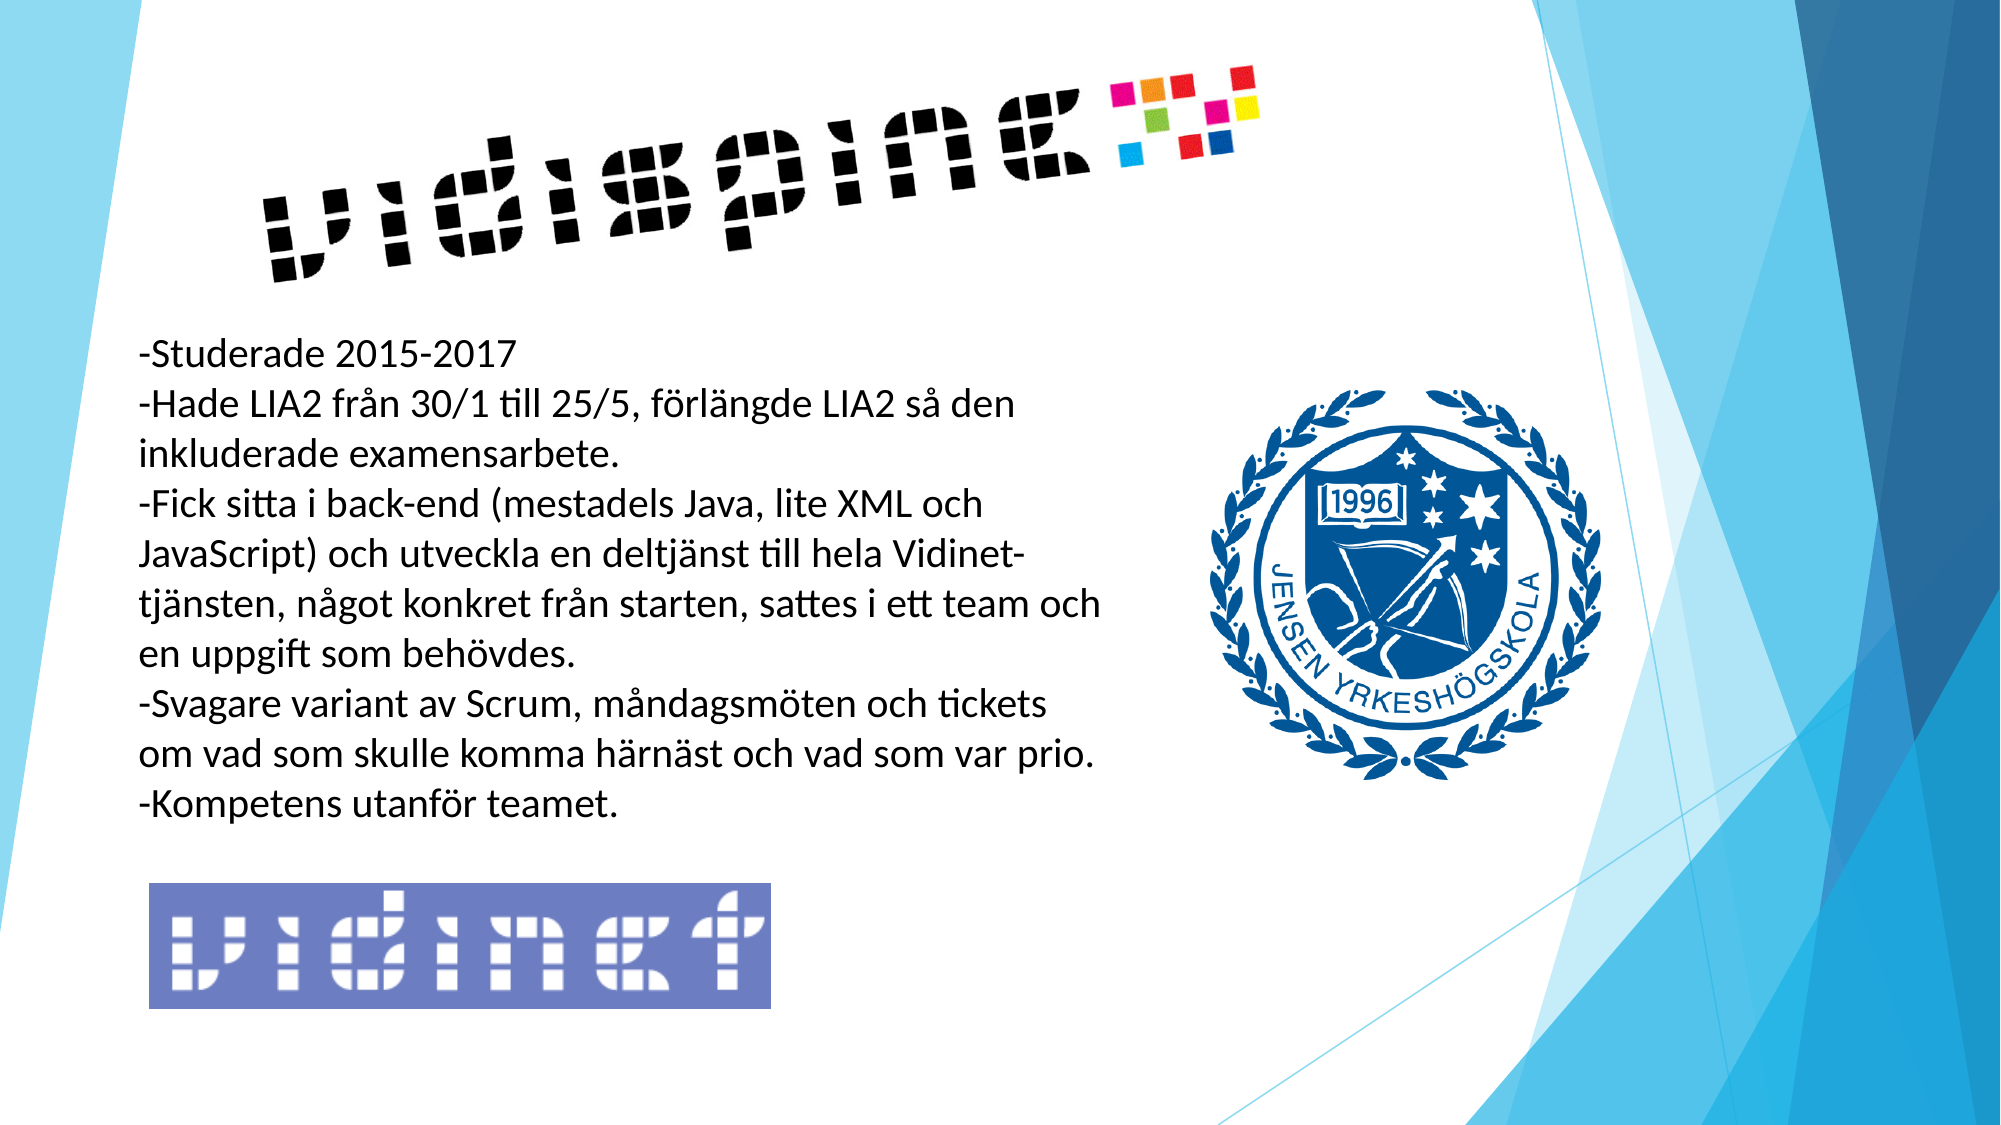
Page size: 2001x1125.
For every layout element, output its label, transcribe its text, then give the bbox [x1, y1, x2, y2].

picture [1210, 390, 1601, 780]
picture [242, 32, 1271, 318]
text_box -Studerade 2015-2017 -Hade LIA2 från 30/1 till 25/5, förlängde LIA2 så den inkluderade examensarbete. -Fick sitta i back-end (mestadels Java, lite XML och JavaScript) och utveckla en deltjänst till hela Vidinet-tjänsten, något konkret från starten, sattes i ett team och en uppgift som behövdes. -Svagare variant av Scrum, måndagsmöten och tickets om vad som skulle komma härnäst och vad som var prio. -Kompetens utanför teamet. [123, 318, 1123, 834]
picture [149, 883, 771, 1010]
